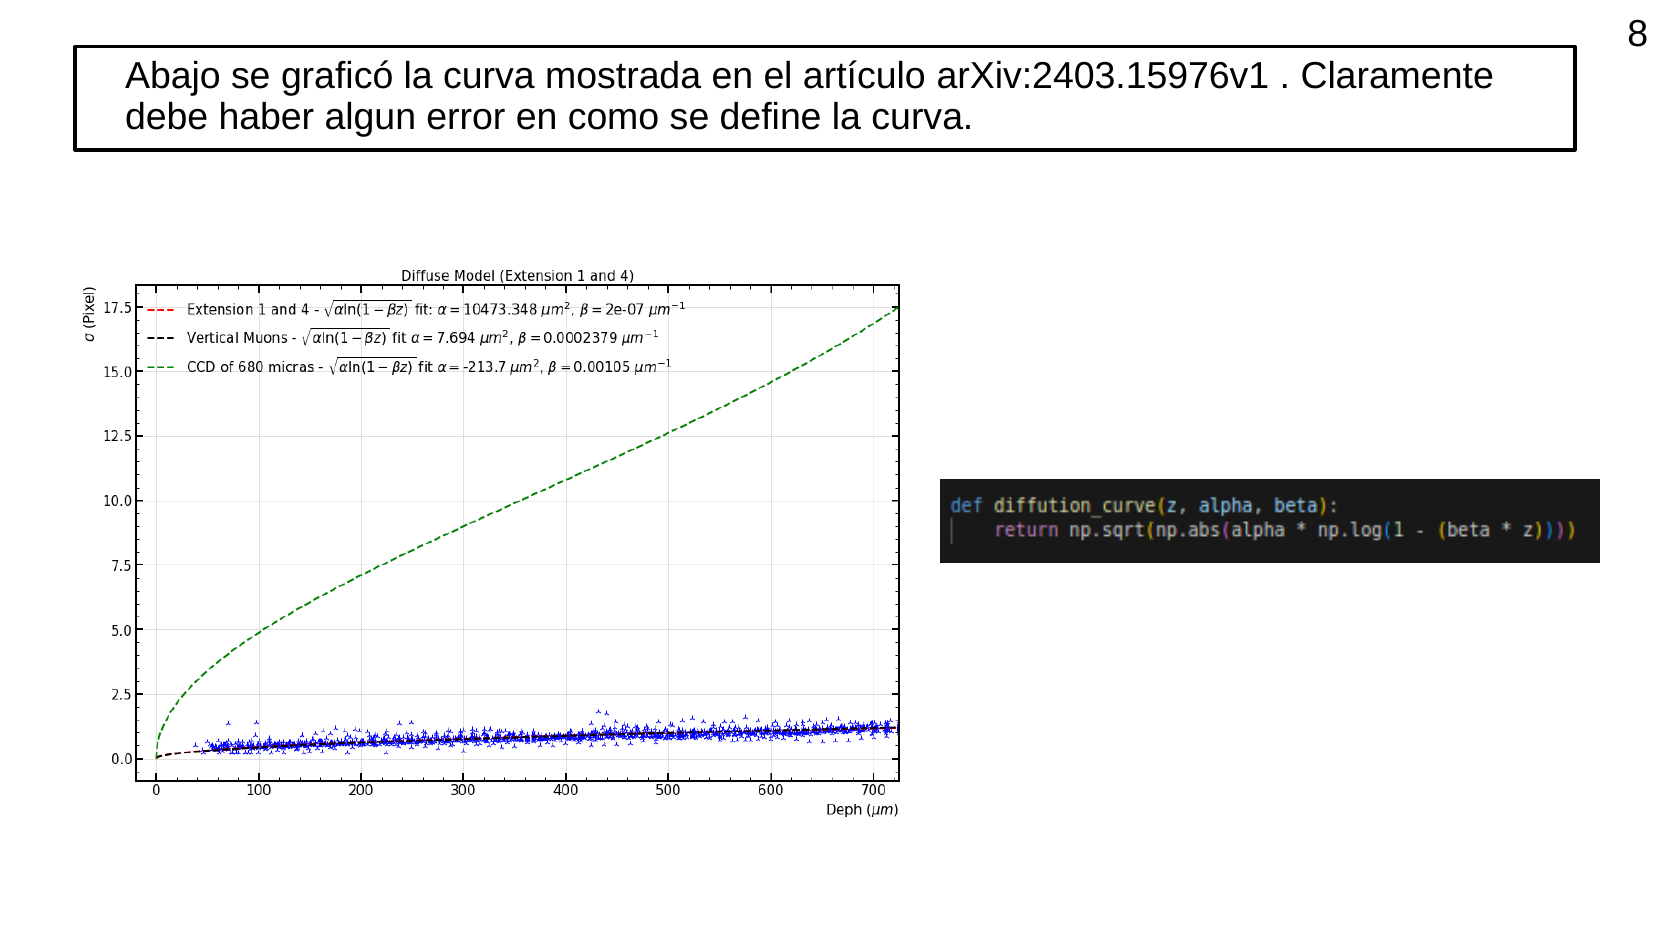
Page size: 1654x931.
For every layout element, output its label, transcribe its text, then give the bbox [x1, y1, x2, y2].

text_box Abajo se graficó la curva mostrada en el artículo arXiv:2403.15976v1 . Claramente debe haber algun error en como se define la curva. [75, 46, 1576, 151]
picture [940, 479, 1600, 563]
text_box <number> [1612, 4, 1654, 76]
picture [75, 262, 905, 826]
